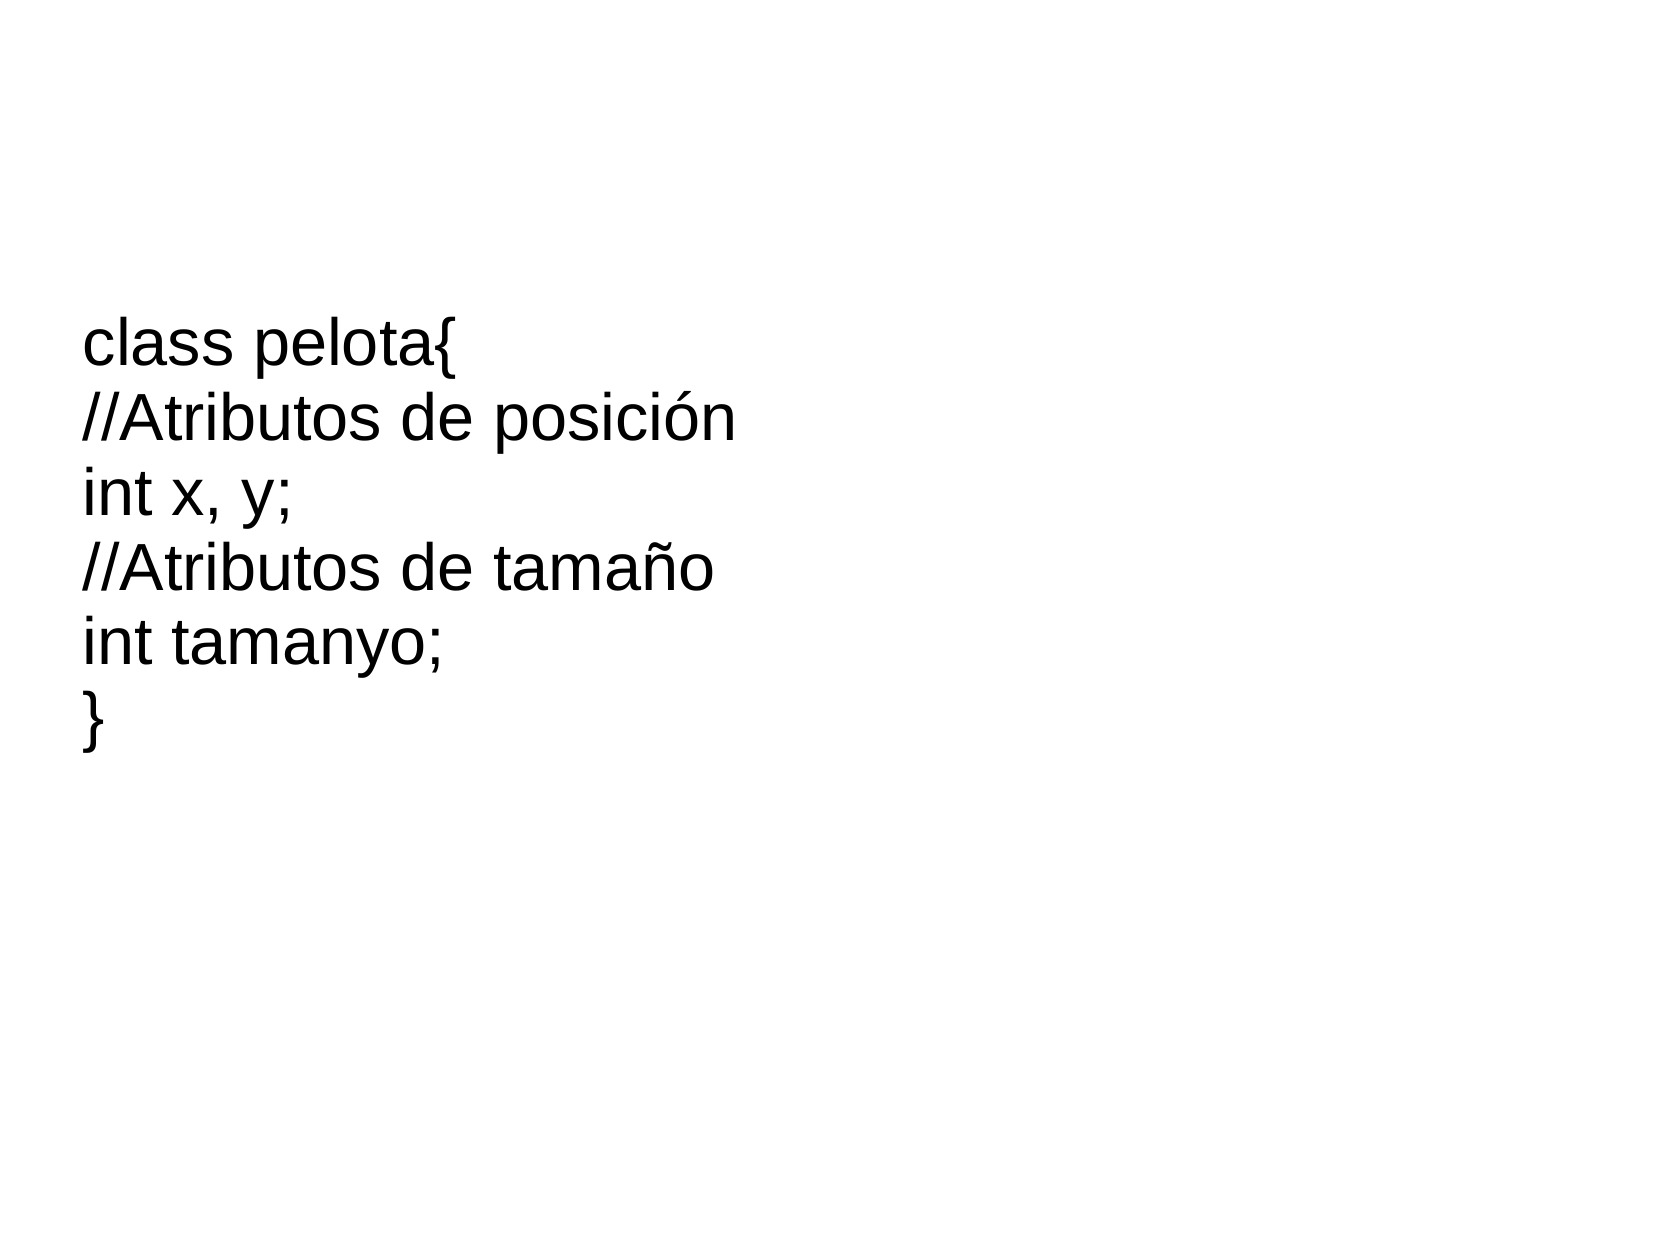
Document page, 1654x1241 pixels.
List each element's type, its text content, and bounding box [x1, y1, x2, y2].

subtitle class pelota{ //Atributos de posición int x, y; //Atributos de tamaño int tamanyo; } [82, 49, 1571, 1010]
